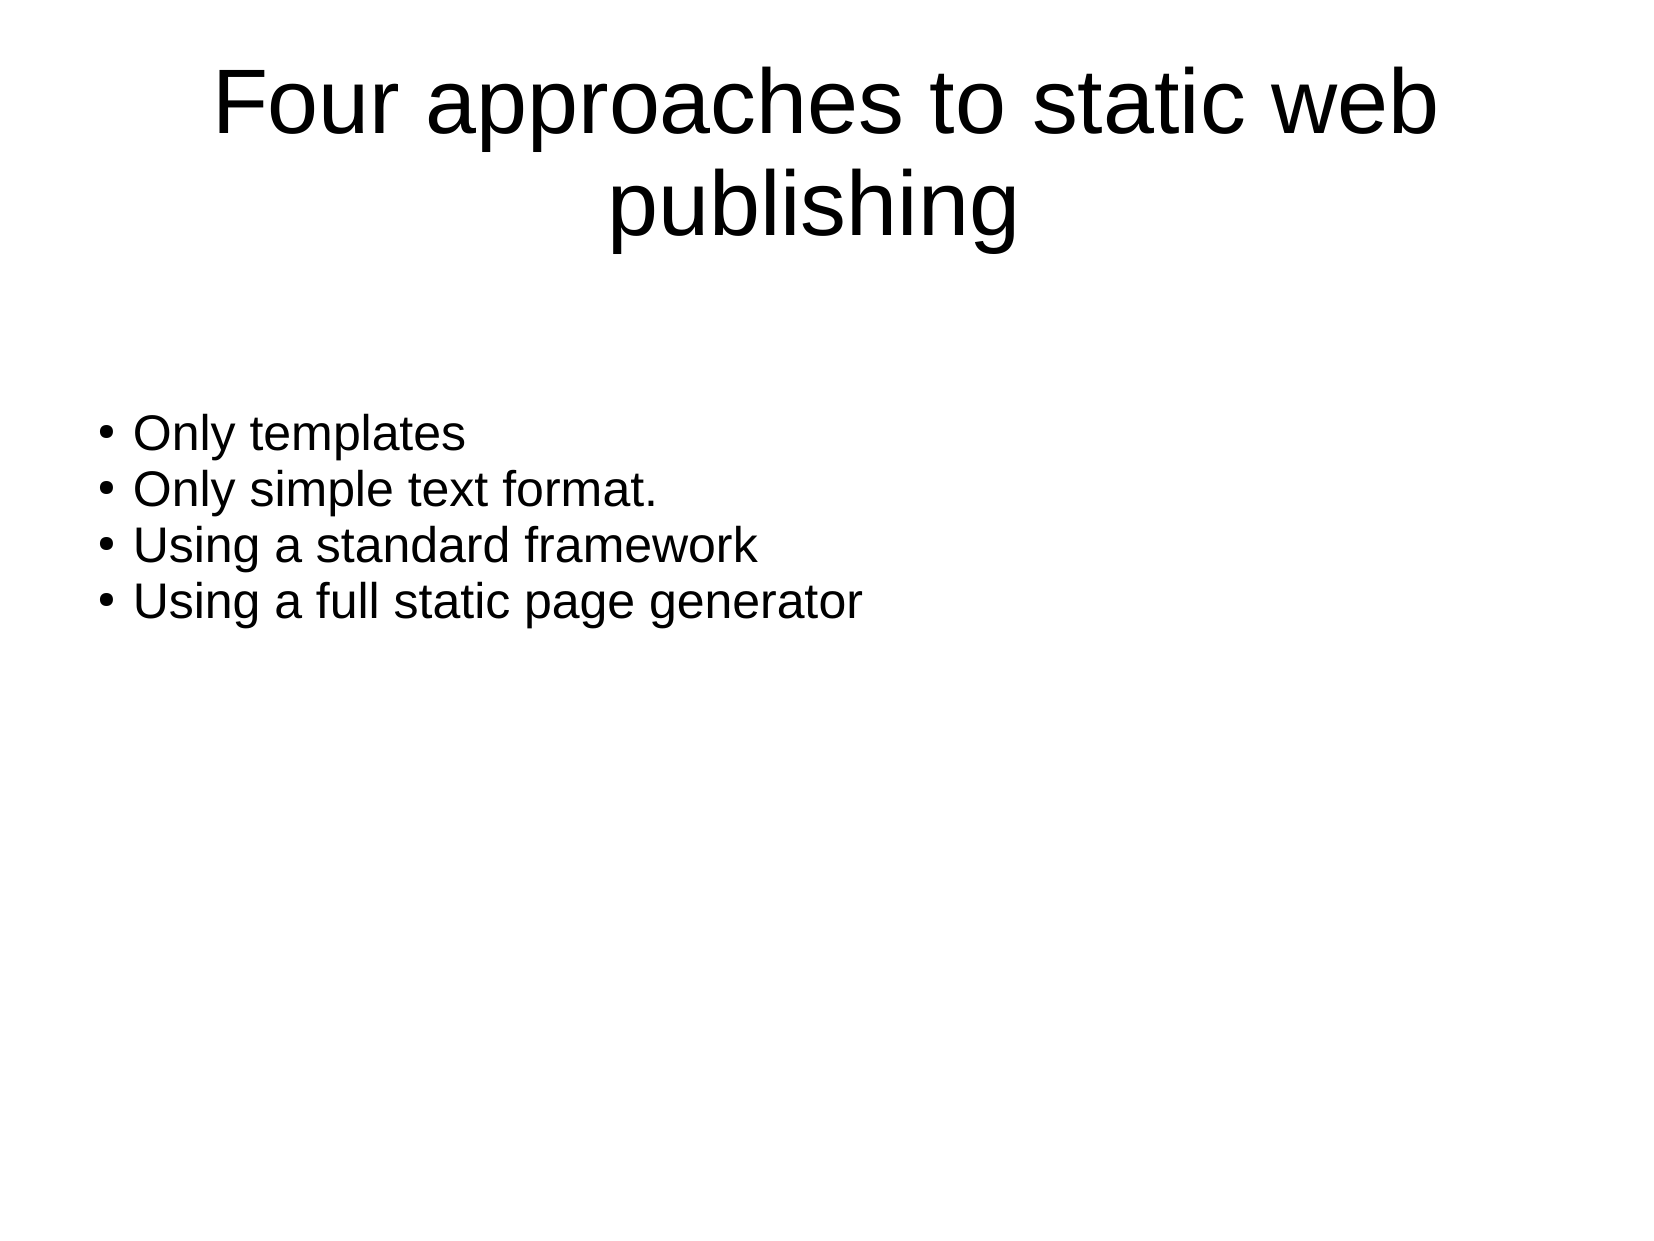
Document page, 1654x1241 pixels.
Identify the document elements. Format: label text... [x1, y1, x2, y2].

title Four approaches to static web publishing [82, 49, 1571, 257]
text_box Only templates Only simple text format. Using a standard framework Using a full static page generator [82, 342, 1607, 674]
